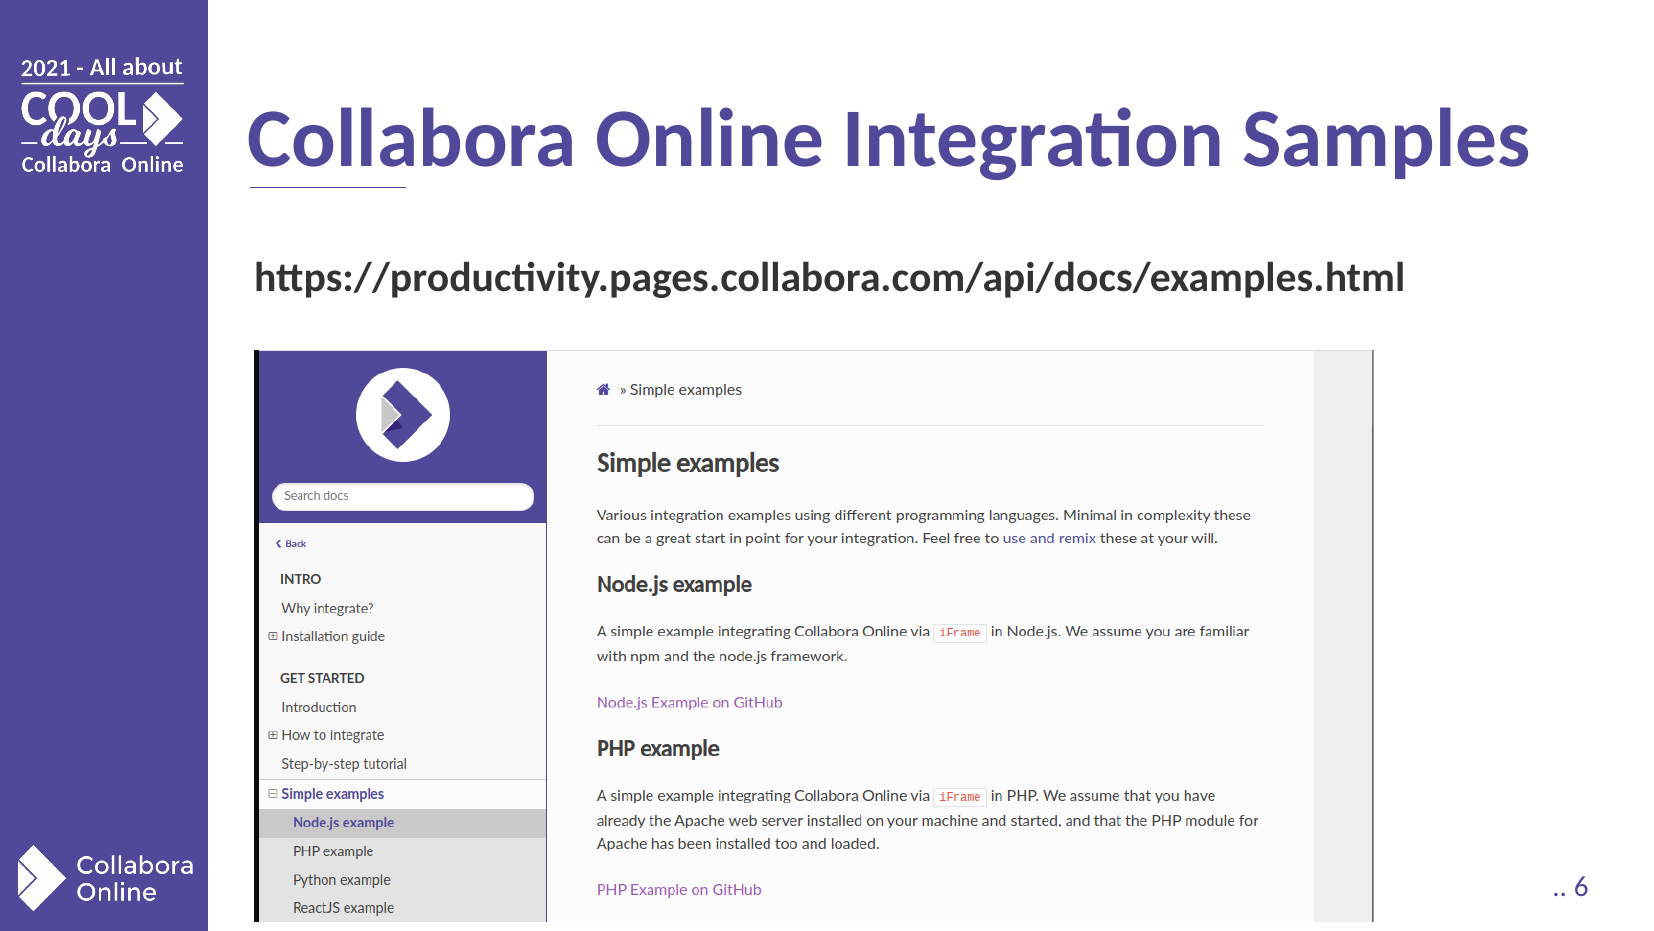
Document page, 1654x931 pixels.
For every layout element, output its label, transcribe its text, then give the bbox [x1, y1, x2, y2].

picture [254, 350, 1374, 922]
title Collabora Online Integration Samples [247, 56, 1581, 188]
list https://productivity.pages.collabora.com/api/docs/examples.html [254, 250, 1593, 334]
picture [13, 840, 197, 916]
picture [21, 57, 184, 172]
